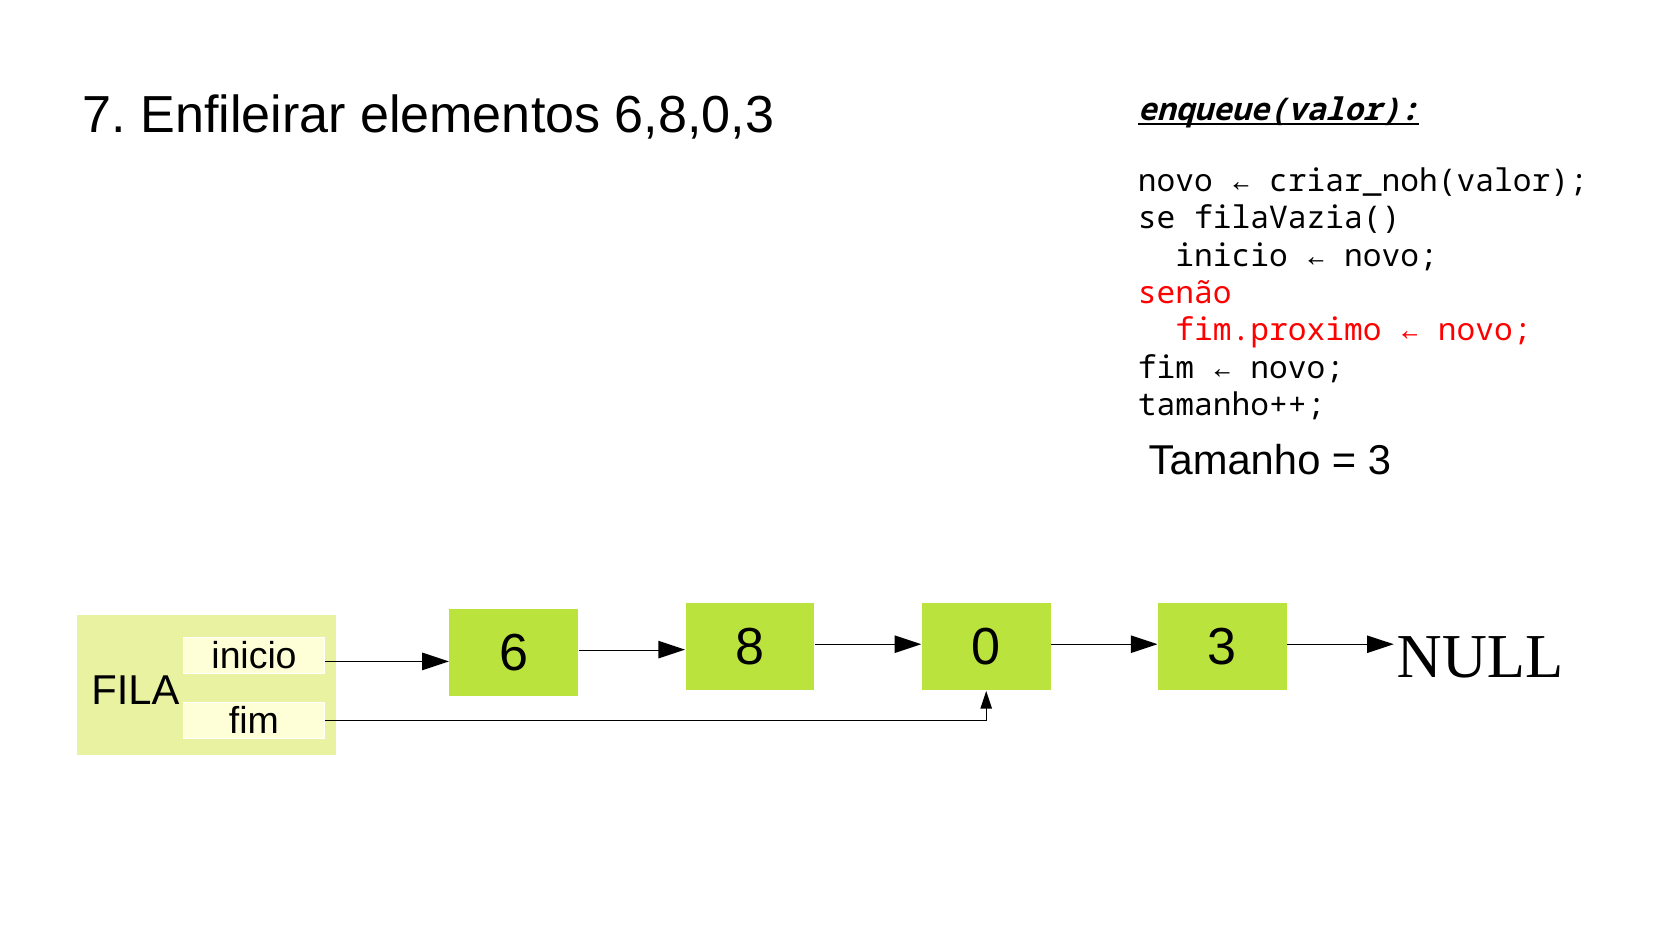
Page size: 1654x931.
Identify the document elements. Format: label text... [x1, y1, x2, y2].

text_box [76, 614, 337, 661]
text_box Tamanho = 3 [1133, 430, 1418, 491]
text_box 0 [921, 602, 1052, 691]
text_box 6 [448, 608, 579, 697]
text_box 8 [685, 602, 815, 691]
text_box 3 [1157, 602, 1288, 691]
text_box inicio [183, 637, 325, 674]
text_box [195, 662, 337, 720]
text_box [76, 721, 337, 756]
title 7. Enfileirar elementos 6,8,0,3 [82, 37, 1571, 193]
text_box FILA [76, 659, 195, 721]
text_box NULL [1381, 614, 1583, 692]
text_box fim [183, 702, 325, 739]
text_box enqueue(valor): novo ← criar_noh(valor); se filaVazia() inicio ← novo; senão fim.proximo ← novo; fim ← novo; tamanho++; [1123, 81, 1613, 430]
